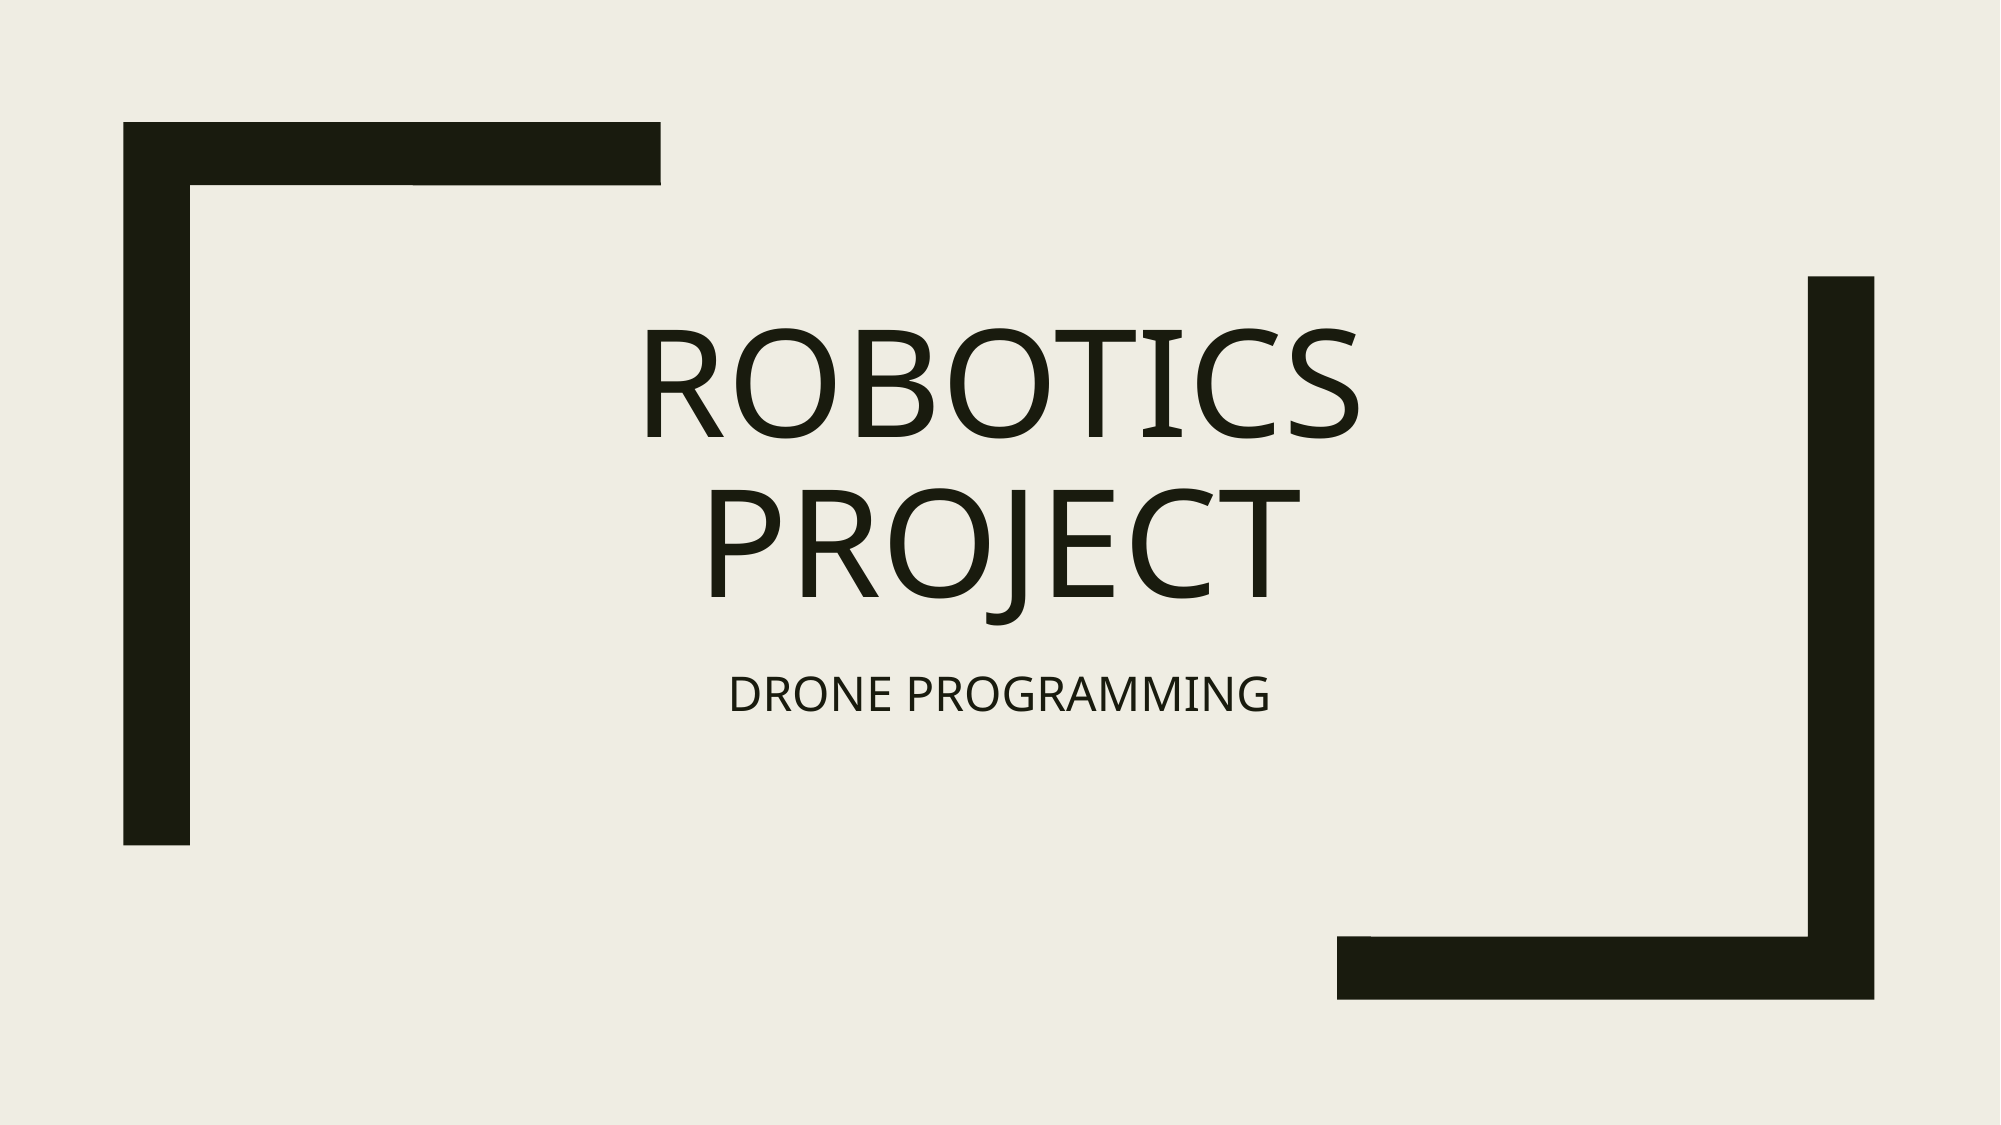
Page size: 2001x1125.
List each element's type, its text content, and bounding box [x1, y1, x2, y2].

title ROBOTICS PROJECT [314, 293, 1686, 638]
subtitle DRONE PROGRAMMING [439, 649, 1561, 828]
